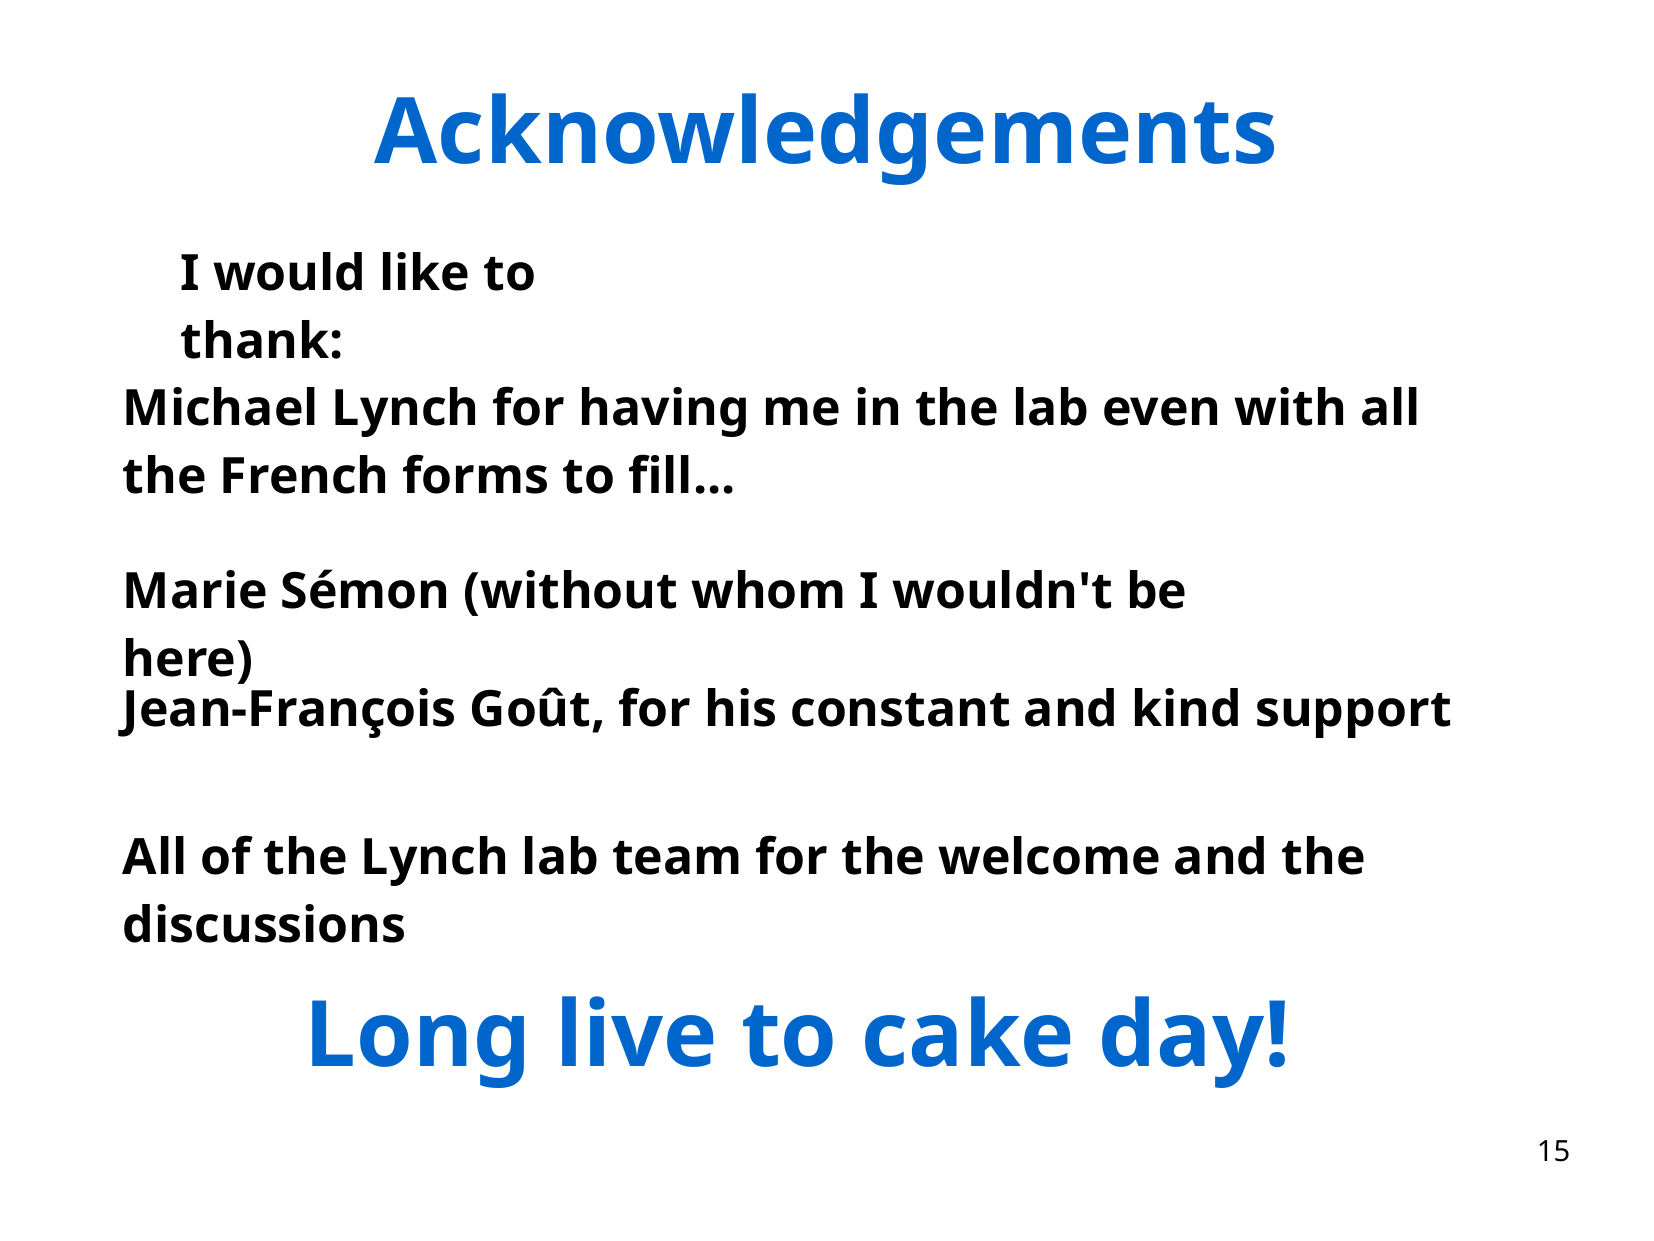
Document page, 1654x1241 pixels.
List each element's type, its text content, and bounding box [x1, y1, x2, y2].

text_box Michael Lynch for having me in the lab even with all the French forms to fill... [108, 364, 1444, 491]
text_box Long live to cake day! [108, 961, 1489, 1079]
text_box All of the Lynch lab team for the welcome and the discussions [108, 813, 1653, 884]
text_box [885, 495, 1602, 622]
text_box Acknowledgements [156, 57, 1497, 176]
text_box Marie Sémon (without whom I wouldn't be here) [108, 547, 1294, 619]
text_box I would like to thank: [165, 229, 706, 301]
text_box Jean-François Goût, for his constant and kind support [108, 665, 1489, 737]
